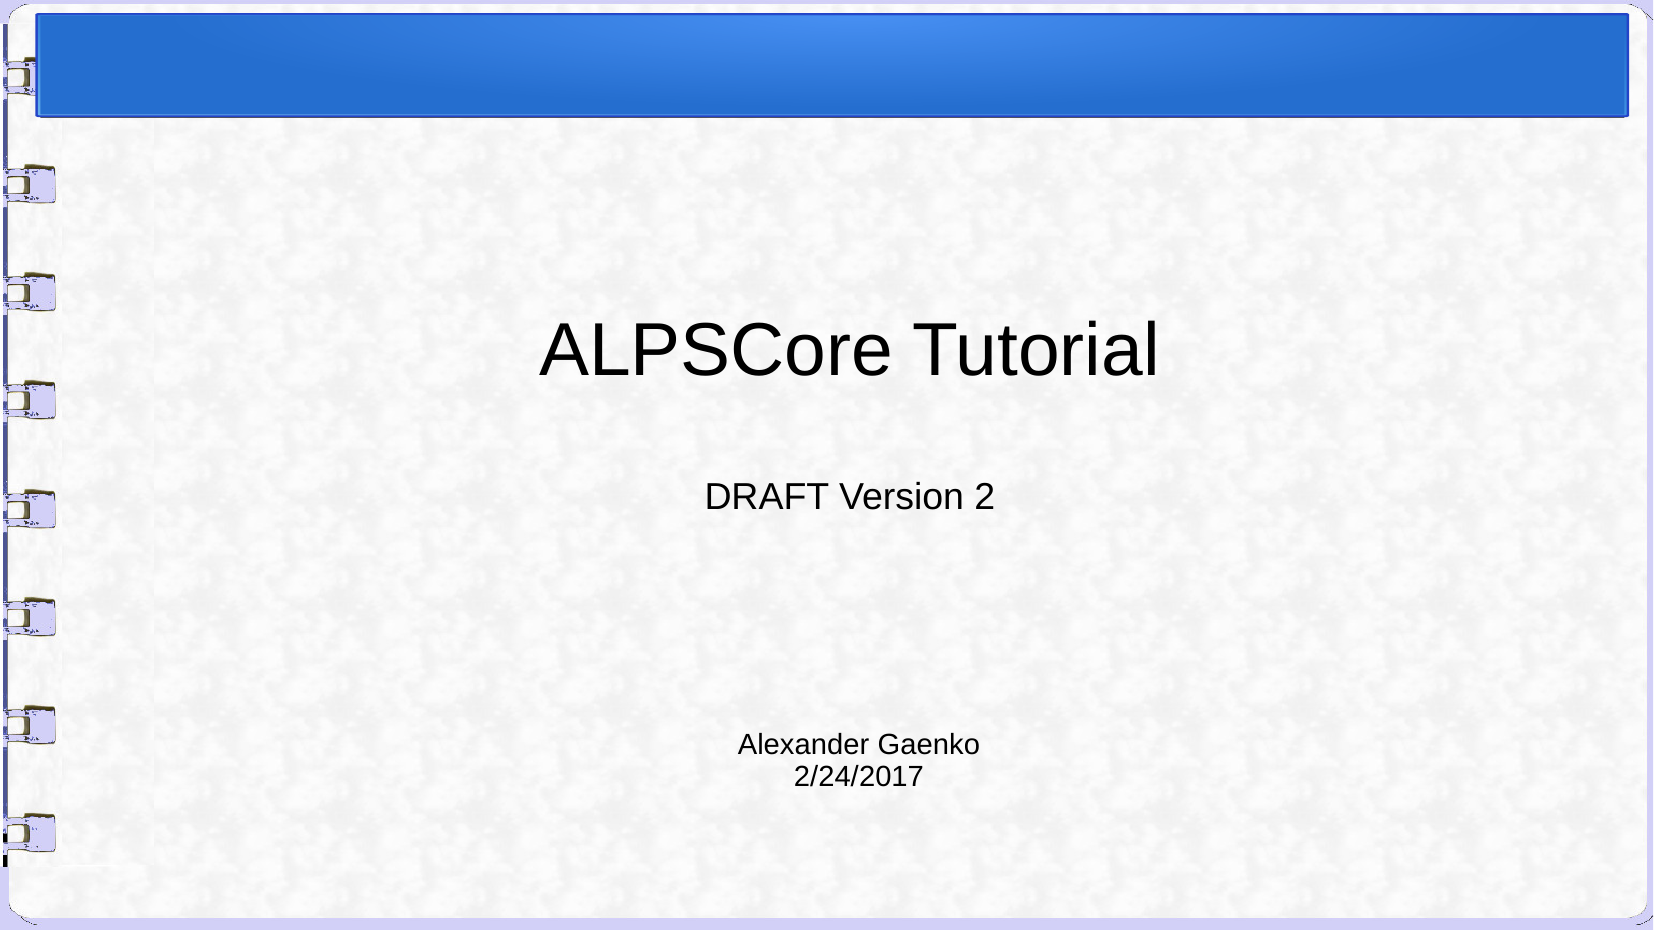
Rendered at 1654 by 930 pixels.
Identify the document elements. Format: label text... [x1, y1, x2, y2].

text_box ALPSCore Tutorial DRAFT Version 2 [524, 300, 1176, 525]
text_box Alexander Gaenko 2/24/2017 [535, 720, 1183, 801]
picture [0, 0, 1654, 930]
